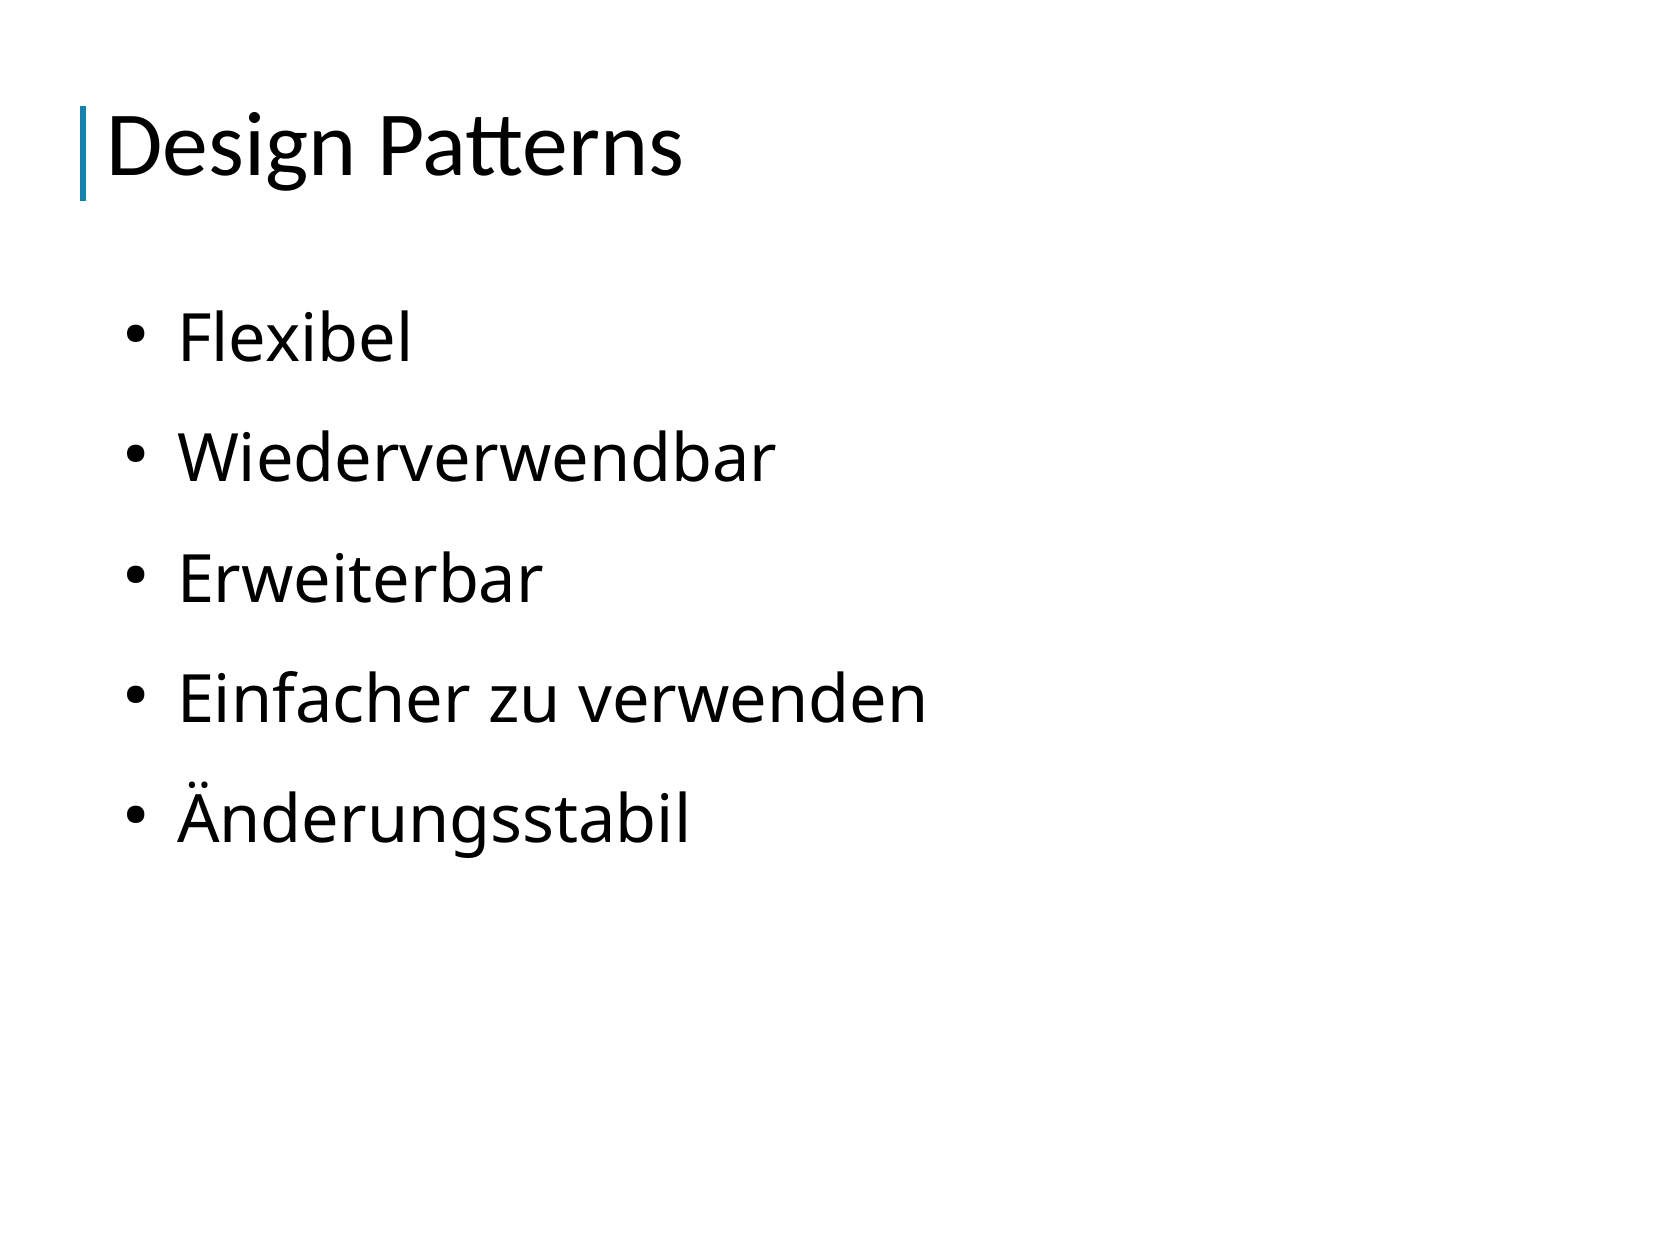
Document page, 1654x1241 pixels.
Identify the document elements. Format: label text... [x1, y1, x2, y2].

list Flexibel Wiederverwendbar Erweiterbar Einfacher zu verwenden Änderungsstabil [106, 290, 1571, 1109]
title Design Patterns [106, 49, 1571, 257]
